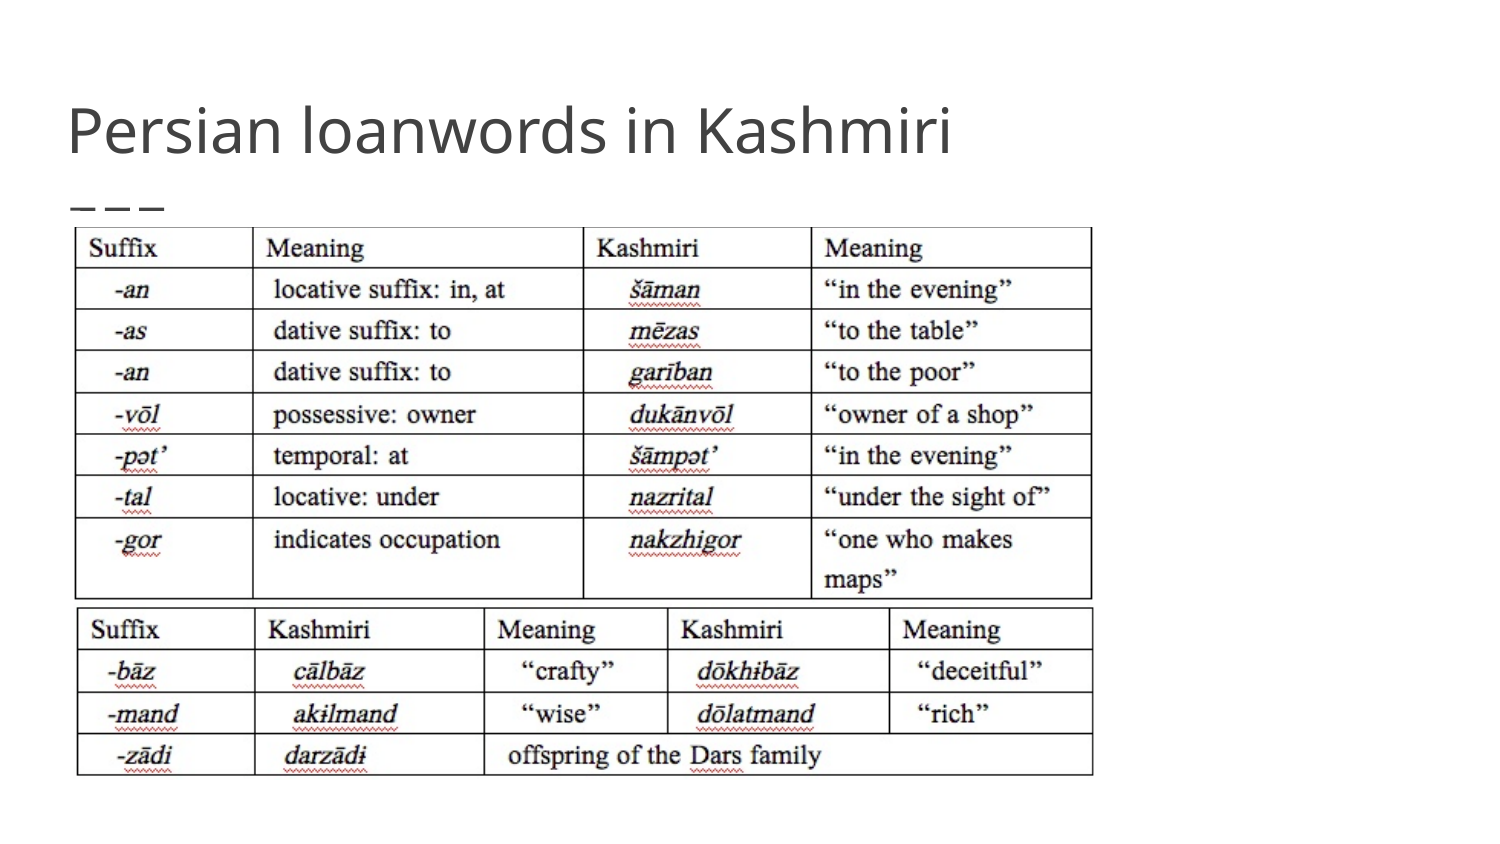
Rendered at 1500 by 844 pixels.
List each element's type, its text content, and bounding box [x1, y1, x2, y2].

title Persian loanwords in Kashmiri [51, 61, 1449, 182]
picture [73, 227, 1094, 780]
